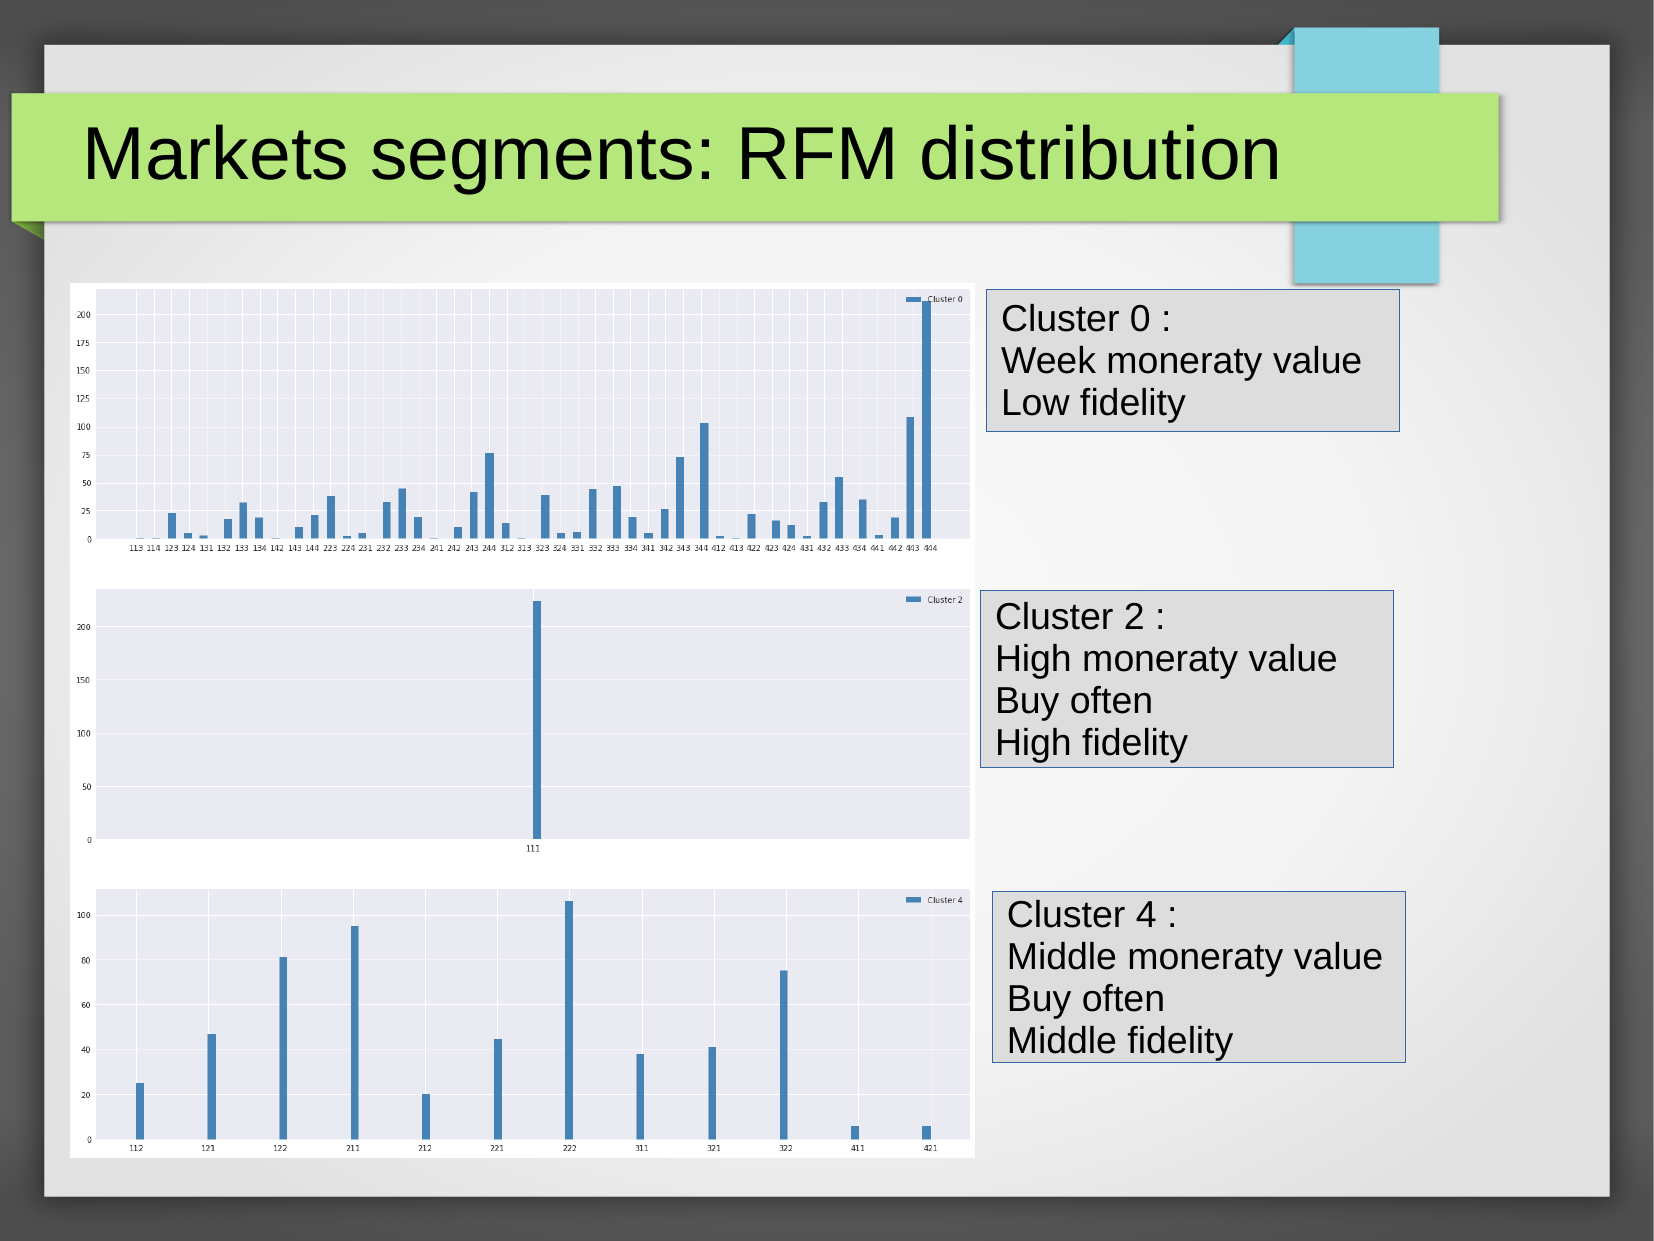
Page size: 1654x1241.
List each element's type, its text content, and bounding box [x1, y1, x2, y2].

text_box Cluster 2 : High moneraty value Buy often High fidelity [980, 590, 1394, 768]
text_box Cluster 0 : Week moneraty value Low fidelity [986, 289, 1400, 432]
picture [0, 0, 1654, 1241]
title Markets segments: RFM distribution [82, 69, 1465, 238]
text_box Cluster 4 : Middle moneraty value Buy often Middle fidelity [992, 891, 1406, 1063]
